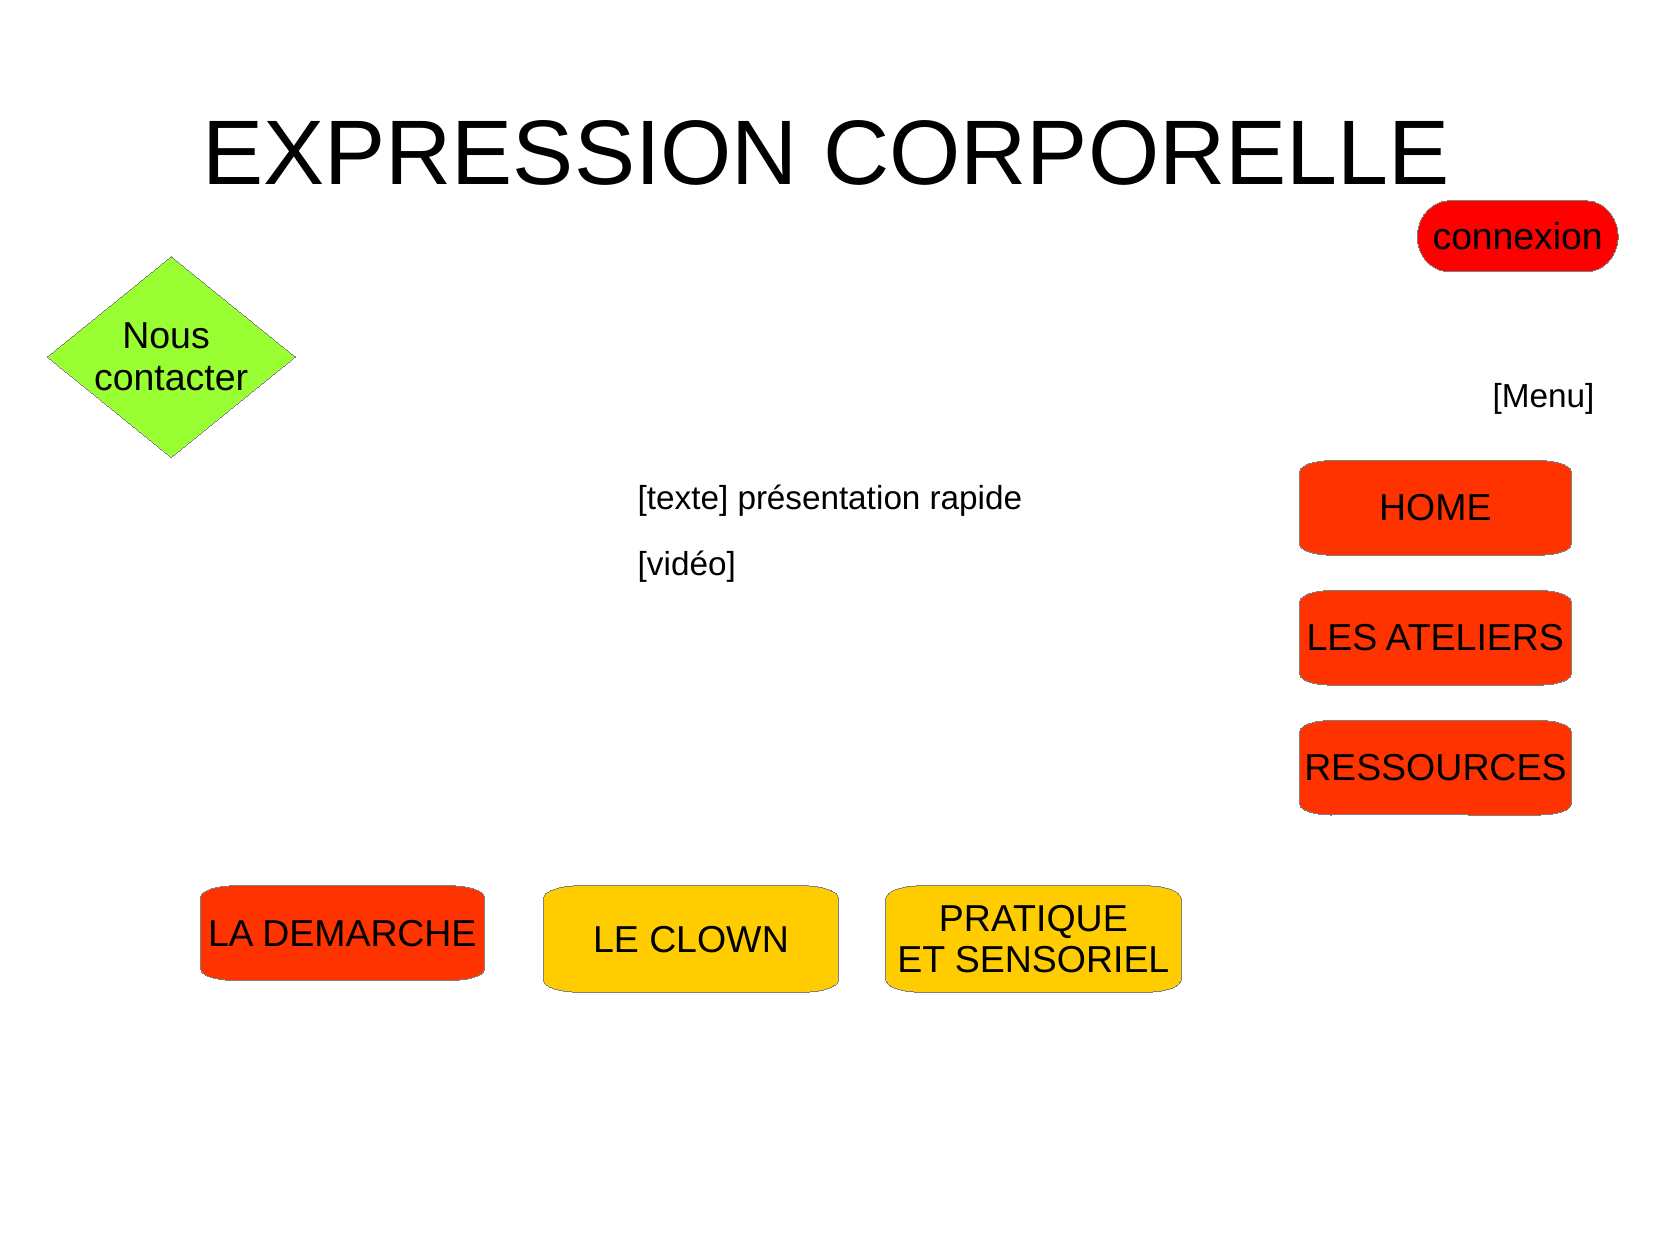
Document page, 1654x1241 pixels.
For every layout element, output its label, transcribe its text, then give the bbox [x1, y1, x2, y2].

text_box RESSOURCES [1299, 720, 1572, 816]
text_box PRATIQUE ET SENSORIEL [885, 885, 1182, 993]
list [Menu] [1240, 377, 1595, 922]
text_box LES ATELIERS [1299, 590, 1572, 686]
text_box connexion [1417, 200, 1619, 272]
list [texte] présentation rapide [vidéo] [566, 479, 1063, 697]
text_box LA DEMARCHE [200, 885, 485, 981]
text_box LE CLOWN [543, 885, 839, 993]
text_box Nous contacter [47, 256, 296, 458]
text_box HOME [1299, 460, 1572, 556]
title EXPRESSION CORPORELLE [82, 49, 1571, 257]
